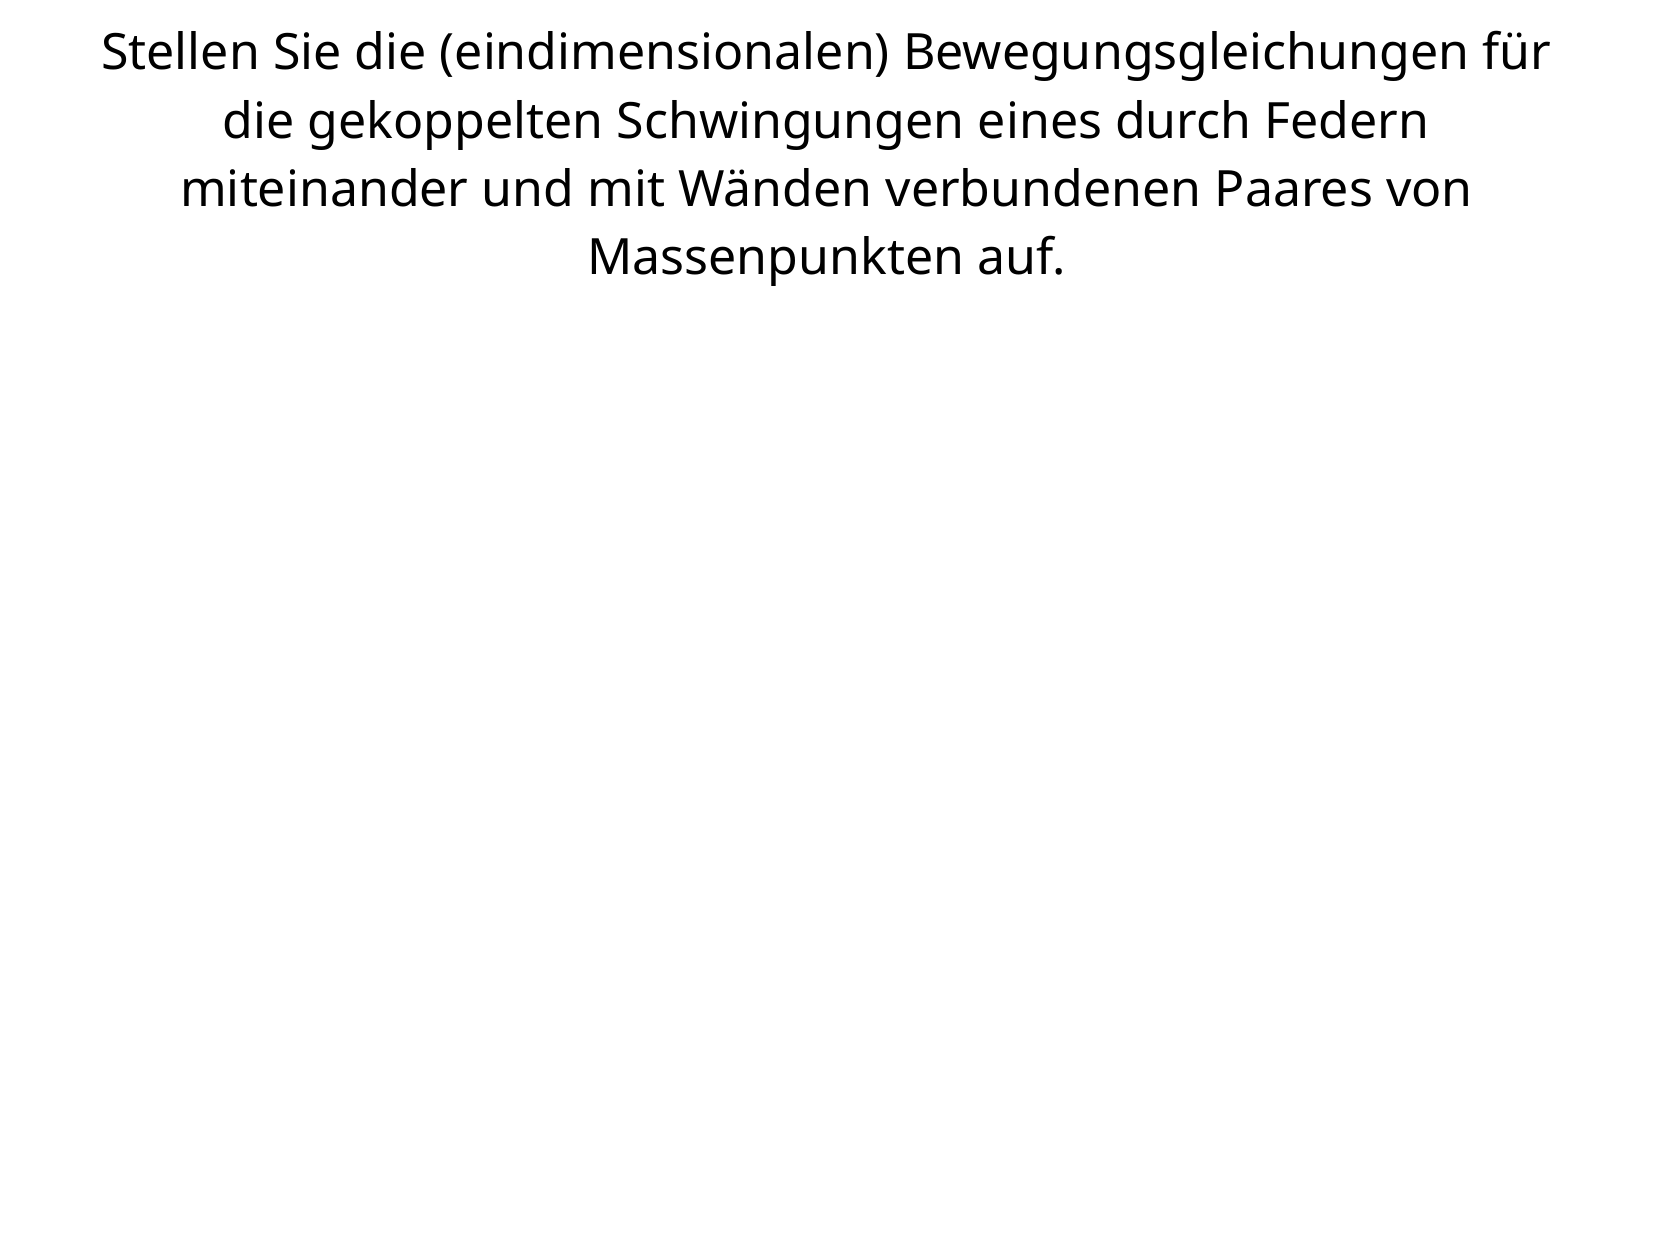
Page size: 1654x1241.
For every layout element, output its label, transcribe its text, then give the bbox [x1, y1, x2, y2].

title Stellen Sie die (eindimensionalen) Bewegungsgleichungen für die gekoppelten Schwingungen eines durch Federn miteinander und mit Wänden verbundenen Paares von Massenpunkten auf. [82, 33, 1571, 272]
